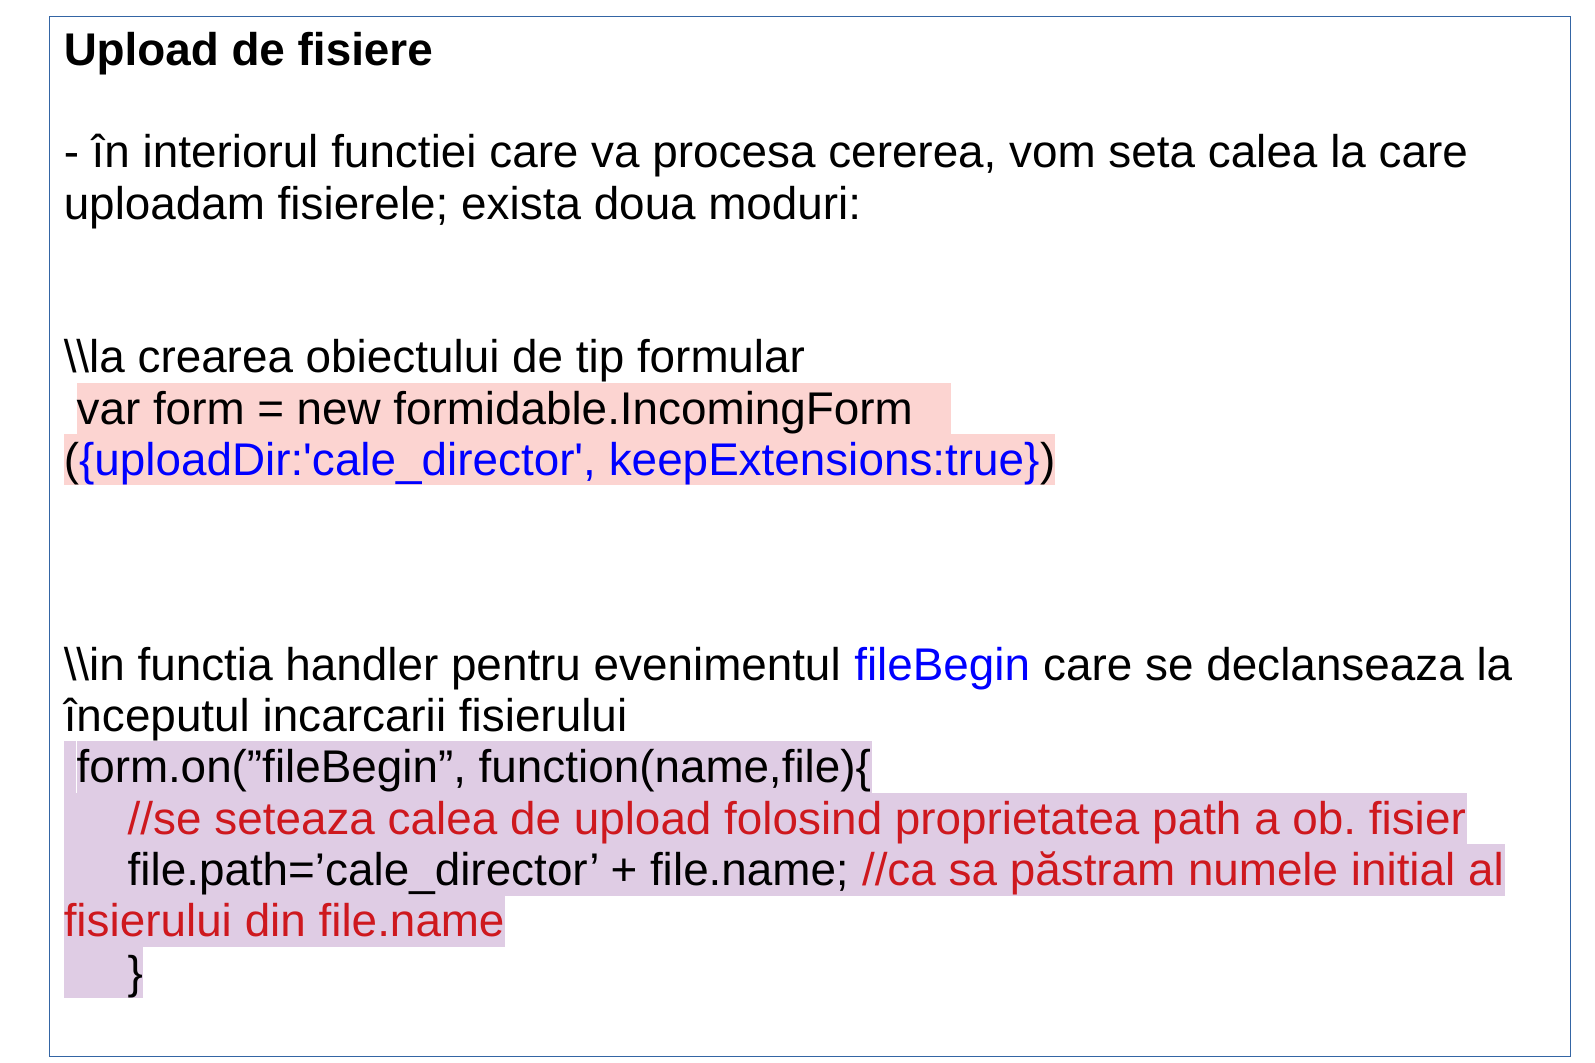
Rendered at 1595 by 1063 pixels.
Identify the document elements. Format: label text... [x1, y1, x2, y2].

text_box Upload de fisiere - în interiorul functiei care va procesa cererea, vom seta calea la care uploadam fisierele; exista doua moduri: \\la crearea obiectului de tip formular var form = new formidable.IncomingForm ({uploadDir:'cale_director', keepExtensions:true}) \\in functia handler pentru evenimentul fileBegin care se declanseaza la începutul incarcarii fisierului form.on(”fileBegin”, function(name,file){ //se seteaza calea de upload folosind proprietatea path a ob. fisier file.path=’cale_director’ + file.name; //ca sa păstram numele initial al fisierului din file.name } [49, 16, 1571, 1057]
